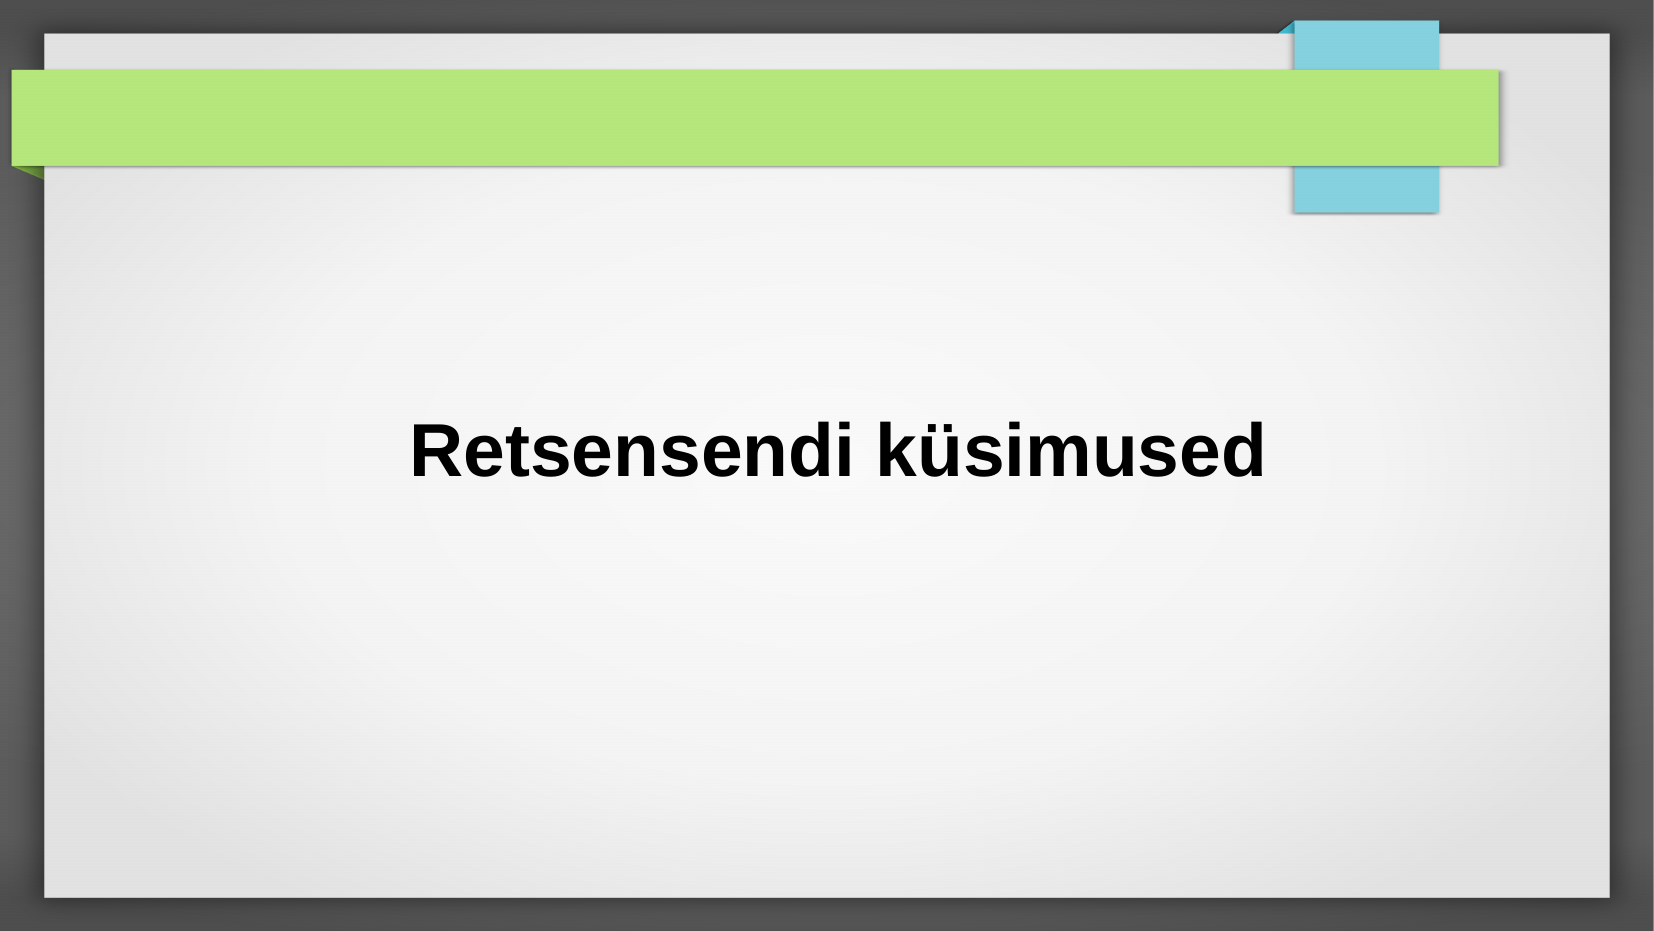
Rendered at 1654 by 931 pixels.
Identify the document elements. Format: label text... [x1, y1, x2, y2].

list Retsensendi küsimused [59, 408, 1548, 497]
picture [0, 0, 1654, 931]
